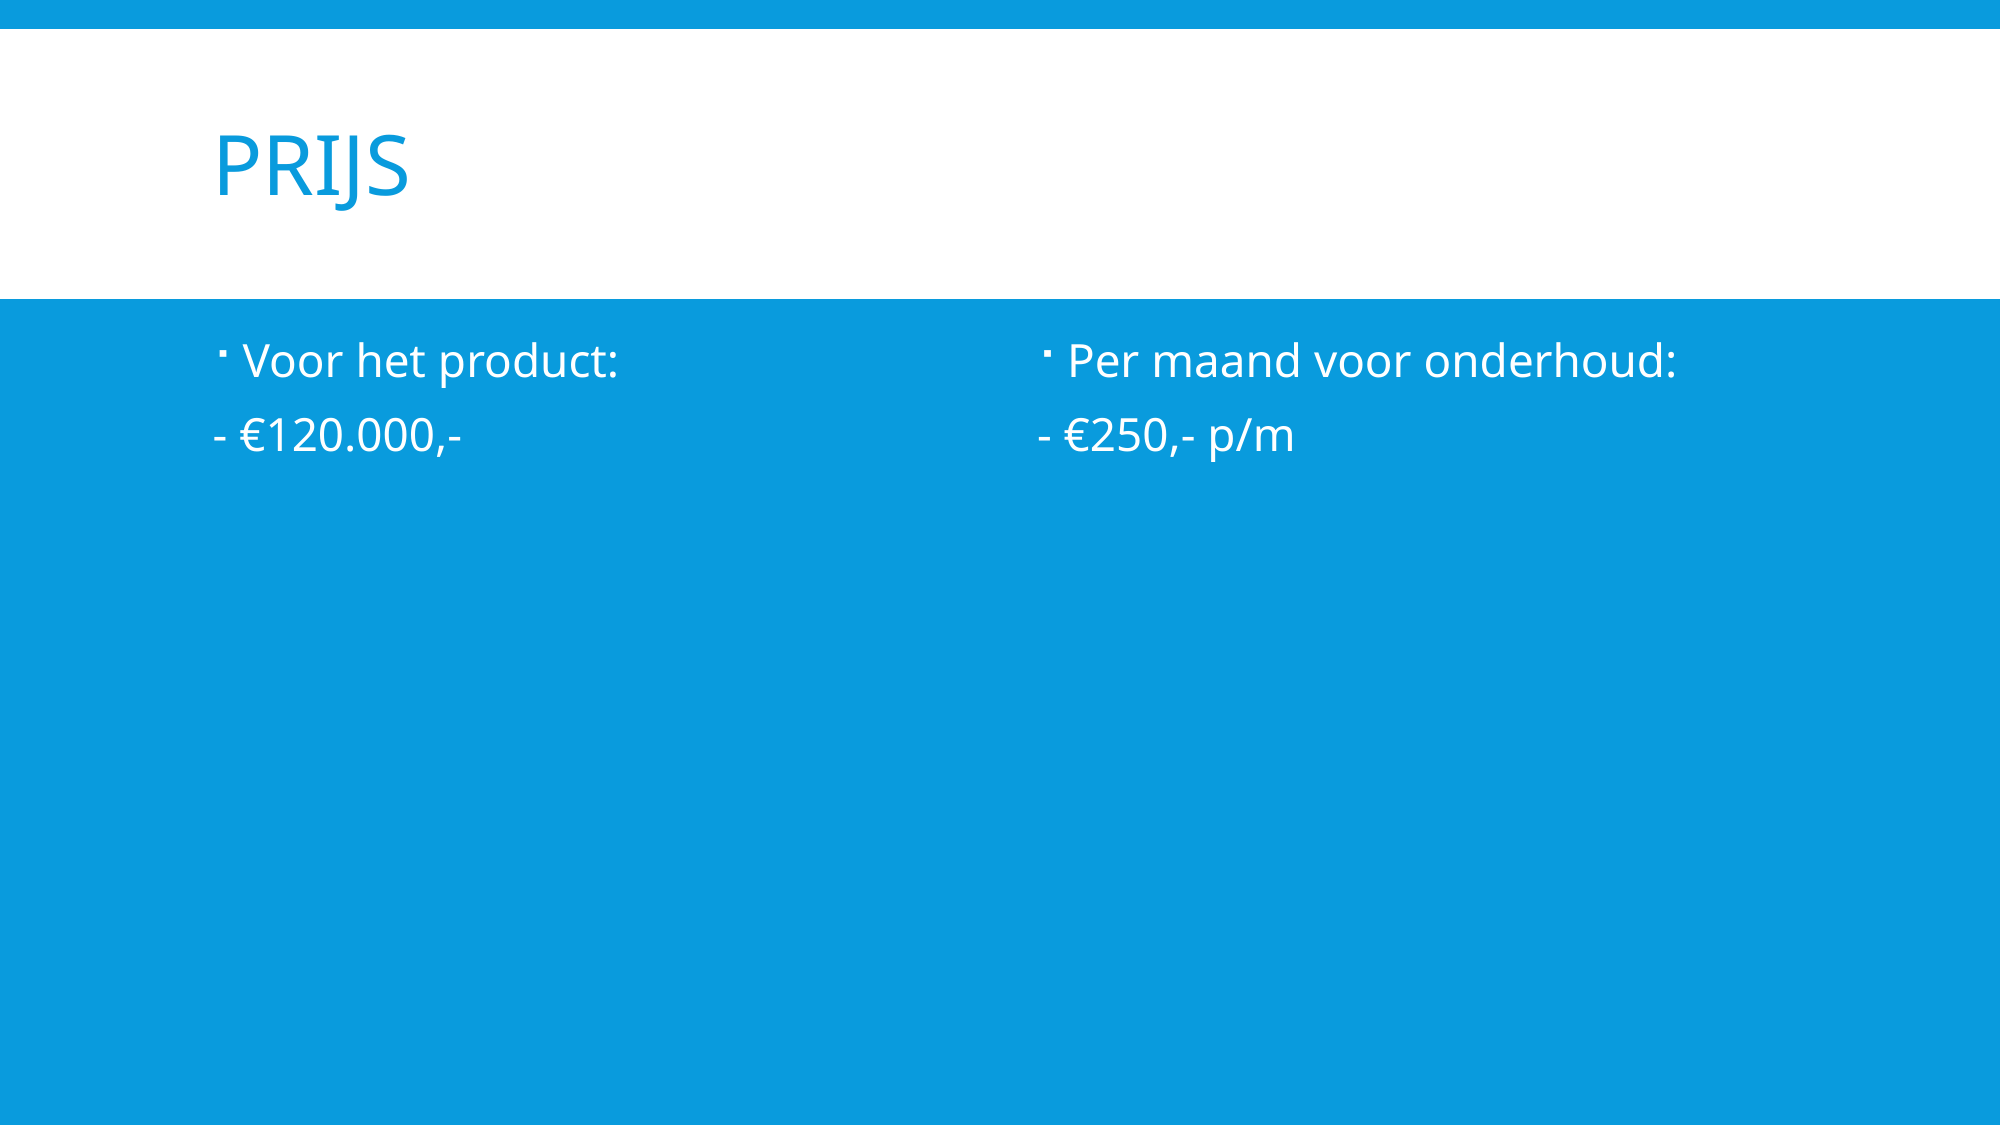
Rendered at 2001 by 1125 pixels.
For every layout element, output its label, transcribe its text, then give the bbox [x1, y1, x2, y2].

title Prijs [197, 46, 1803, 295]
list Per maand voor onderhoud: - €250,- p/m [1022, 329, 1803, 1021]
list Voor het product: - €120.000,- [197, 329, 978, 1021]
